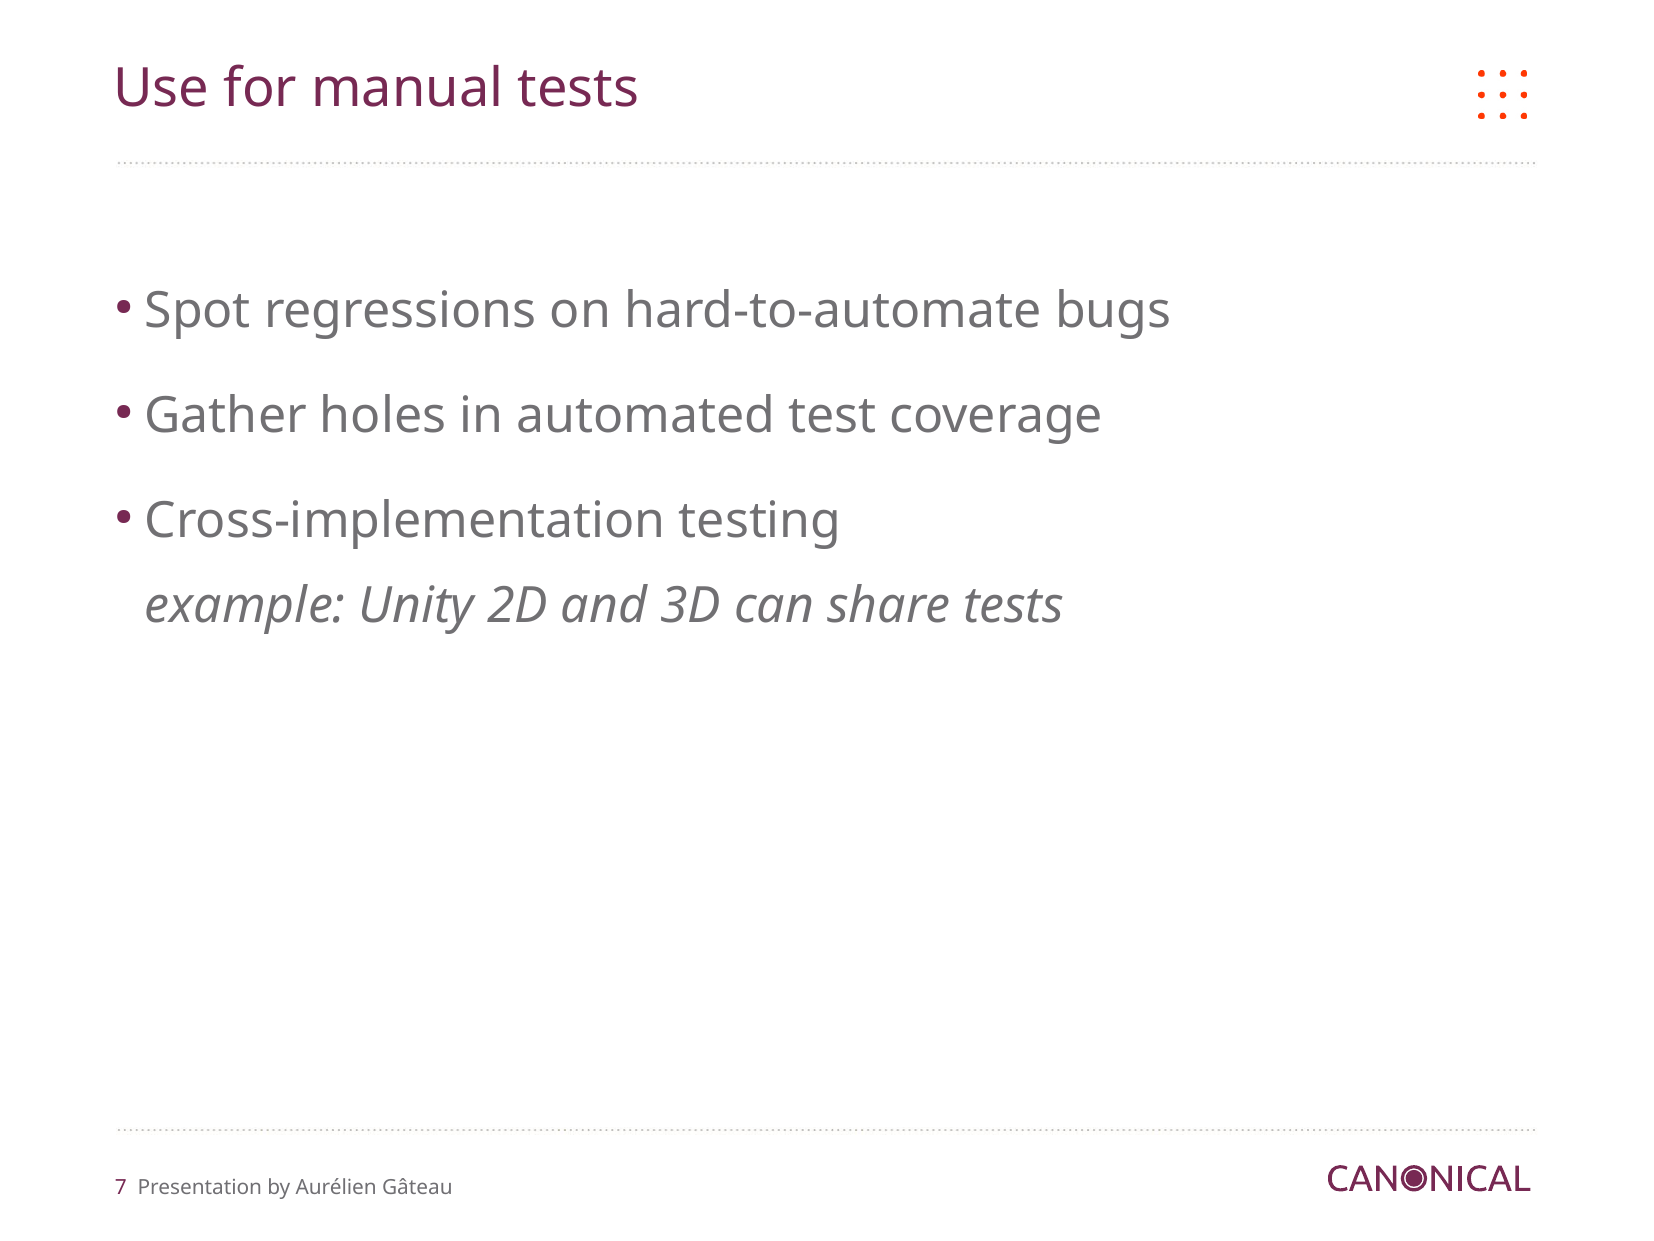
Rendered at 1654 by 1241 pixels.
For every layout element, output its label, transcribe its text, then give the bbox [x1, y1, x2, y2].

list Spot regressions on hard-to-automate bugs Gather holes in automated test coverage Cross-implementation testing example: Unity 2D and 3D can share tests [115, 256, 1540, 1076]
title Use for manual tests [113, 64, 1382, 107]
picture [116, 1128, 1539, 1135]
picture [1478, 70, 1527, 119]
picture [116, 160, 1539, 168]
